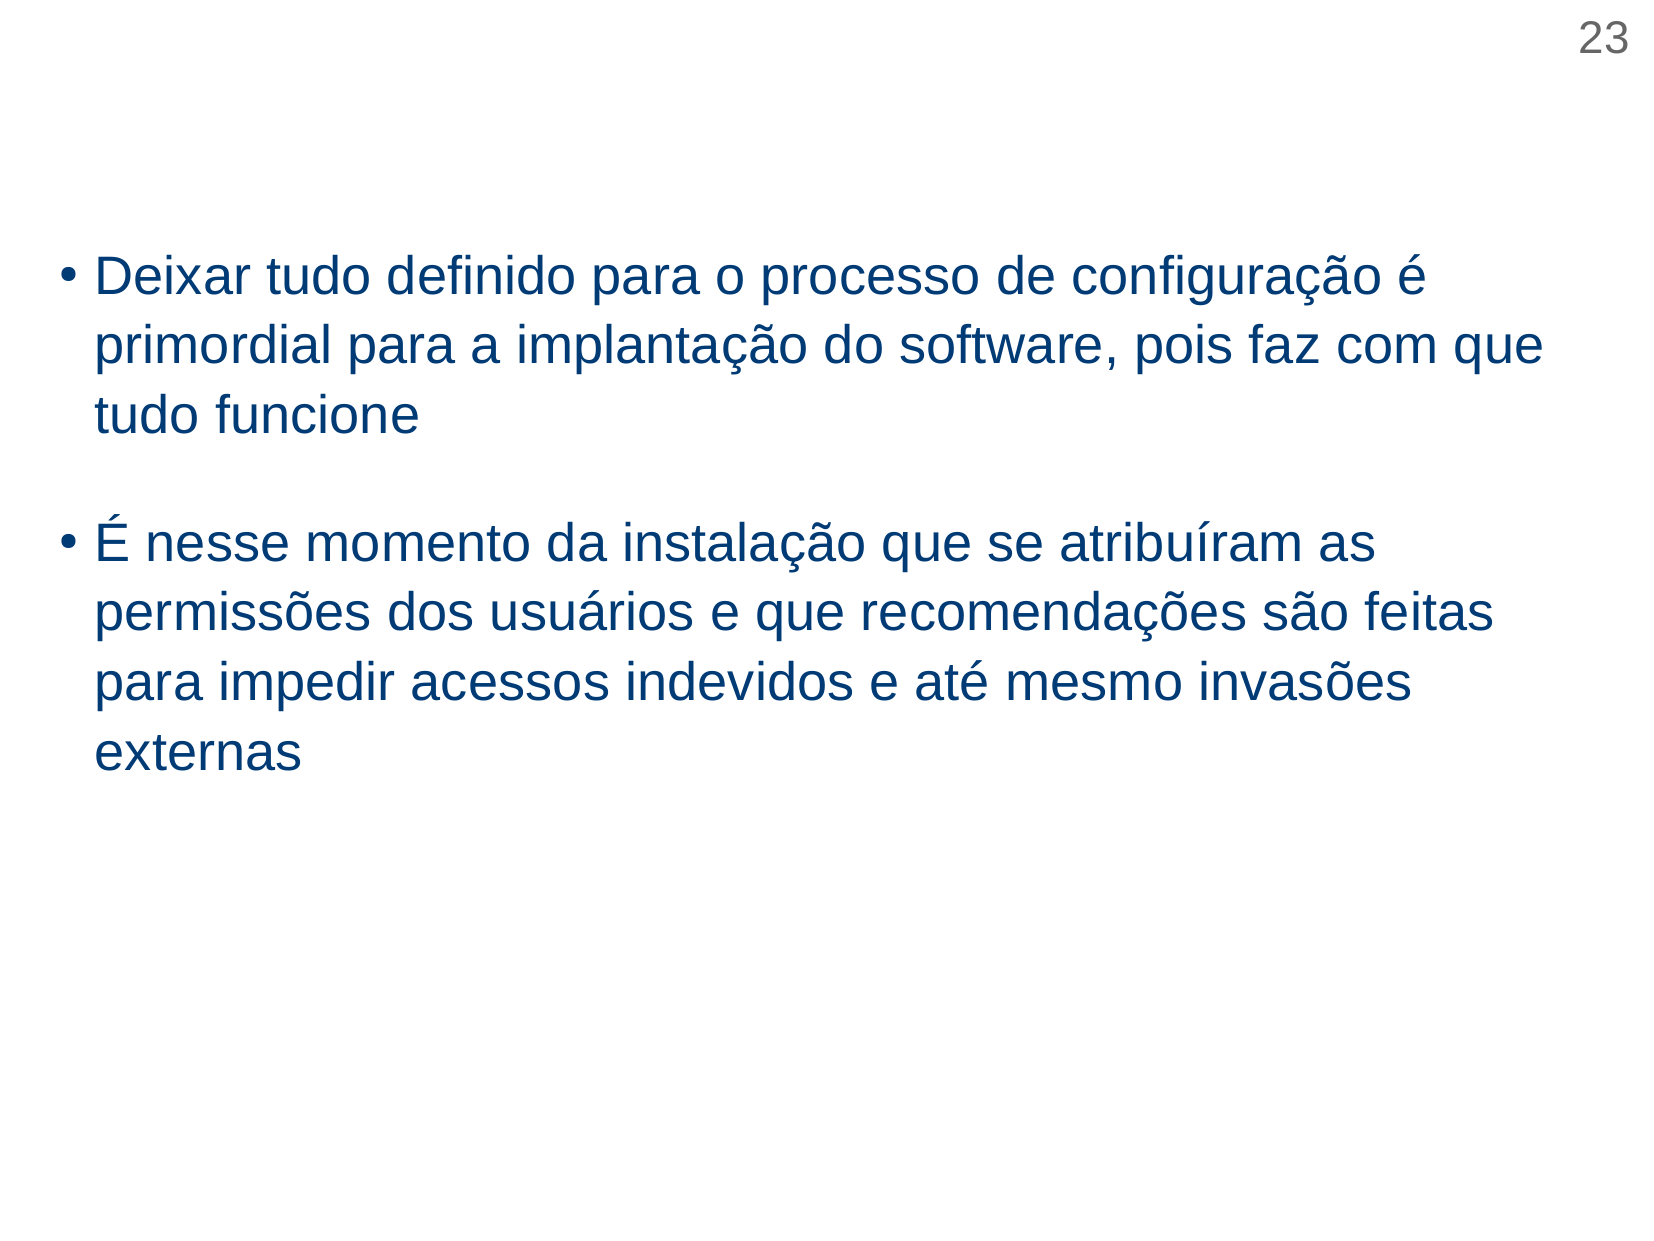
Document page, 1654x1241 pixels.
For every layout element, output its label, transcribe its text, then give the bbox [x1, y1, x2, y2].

list Deixar tudo definido para o processo de configuração é primordial para a implantação do software, pois faz com que tudo funcione É nesse momento da instalação que se atribuíram as permissões dos usuários e que recomendações são feitas para impedir acessos indevidos e até mesmo invasões externas [59, 236, 1595, 1211]
